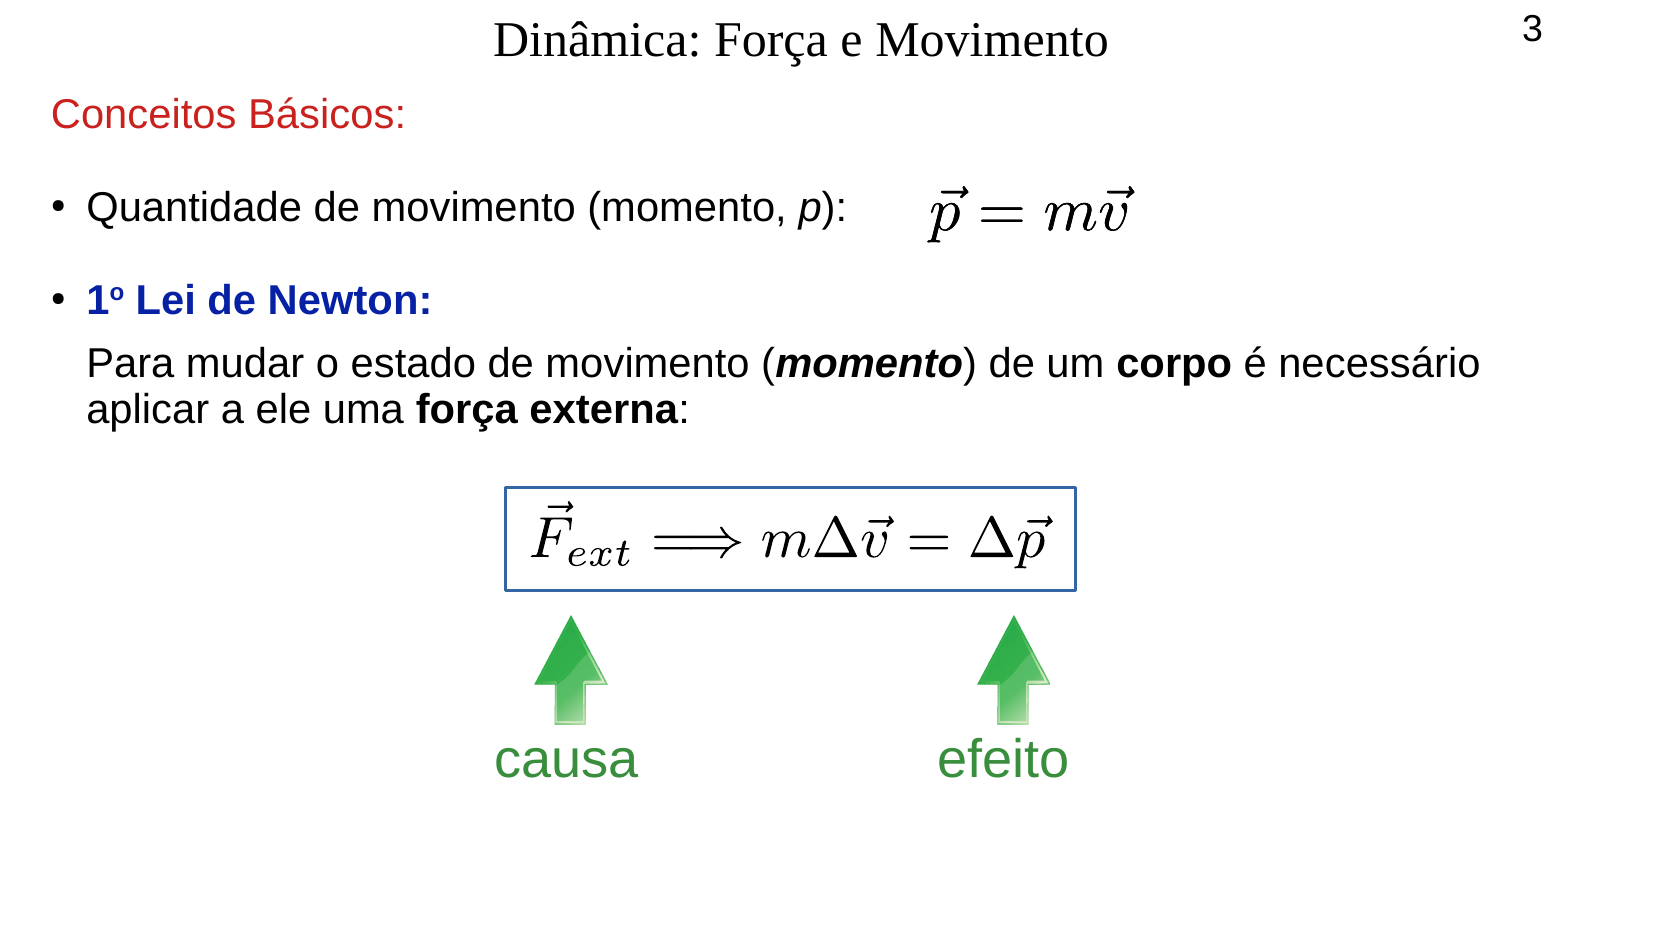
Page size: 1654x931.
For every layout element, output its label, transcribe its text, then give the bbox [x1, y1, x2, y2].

text_box efeito [922, 721, 1085, 797]
text_box 12 [1507, 0, 1654, 71]
text_box causa [479, 721, 655, 797]
text_box Dinâmica: Força e Movimento [478, 0, 1149, 82]
picture [967, 594, 1057, 721]
picture [924, 183, 1137, 245]
picture [524, 594, 614, 721]
text_box Conceitos Básicos: Quantidade de movimento (momento, p): 1o Lei de Newton: Para mudar o estado de movimento (momento) de um corpo é necessário aplicar a ele uma força externa: [36, 83, 1572, 440]
picture [528, 500, 1053, 569]
